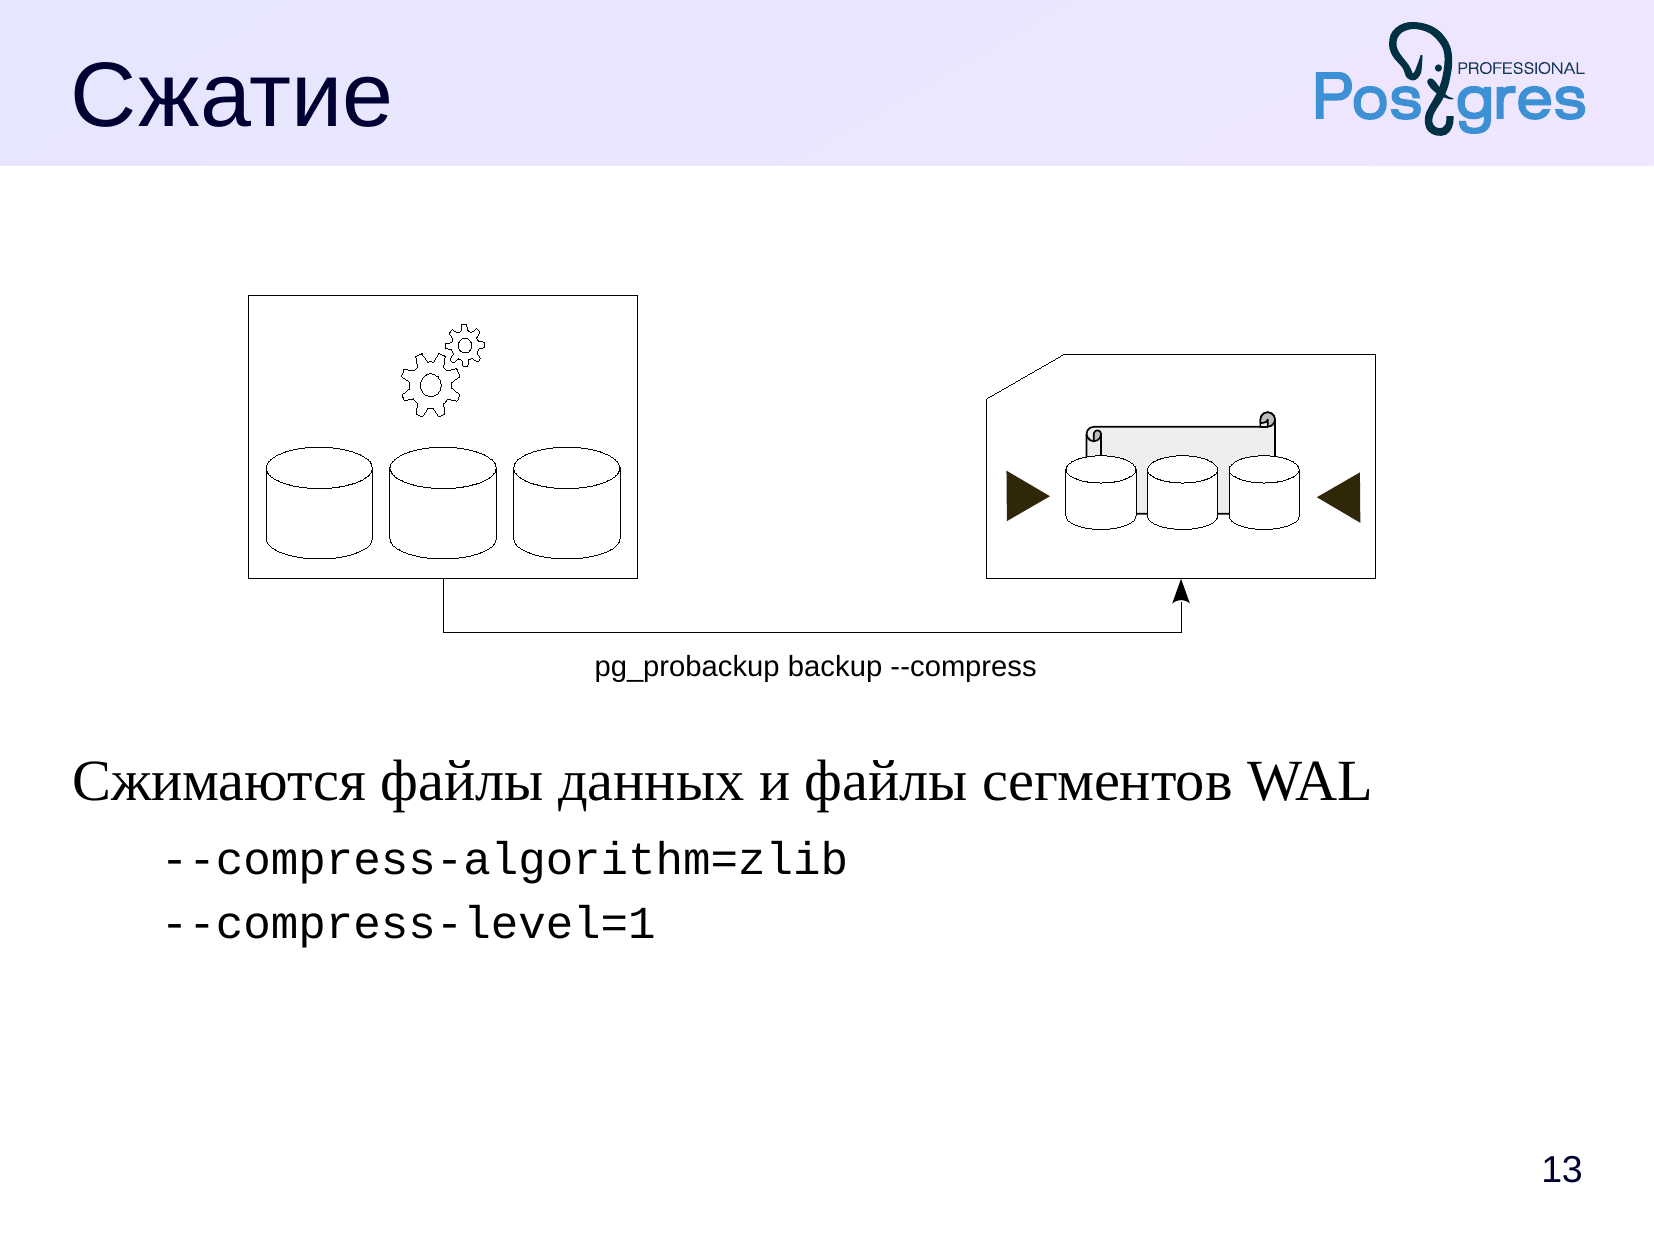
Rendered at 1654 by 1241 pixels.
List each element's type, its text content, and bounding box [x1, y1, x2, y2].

text_box [986, 354, 1376, 579]
title Сжатие [70, 43, 1241, 147]
list Сжимаются файлы данных и файлы сегментов WAL --compress-algorithm=zlib --compress-level=1 [72, 748, 1585, 1154]
text_box pg_probackup backup --compress [465, 642, 1167, 691]
text_box [248, 295, 638, 579]
